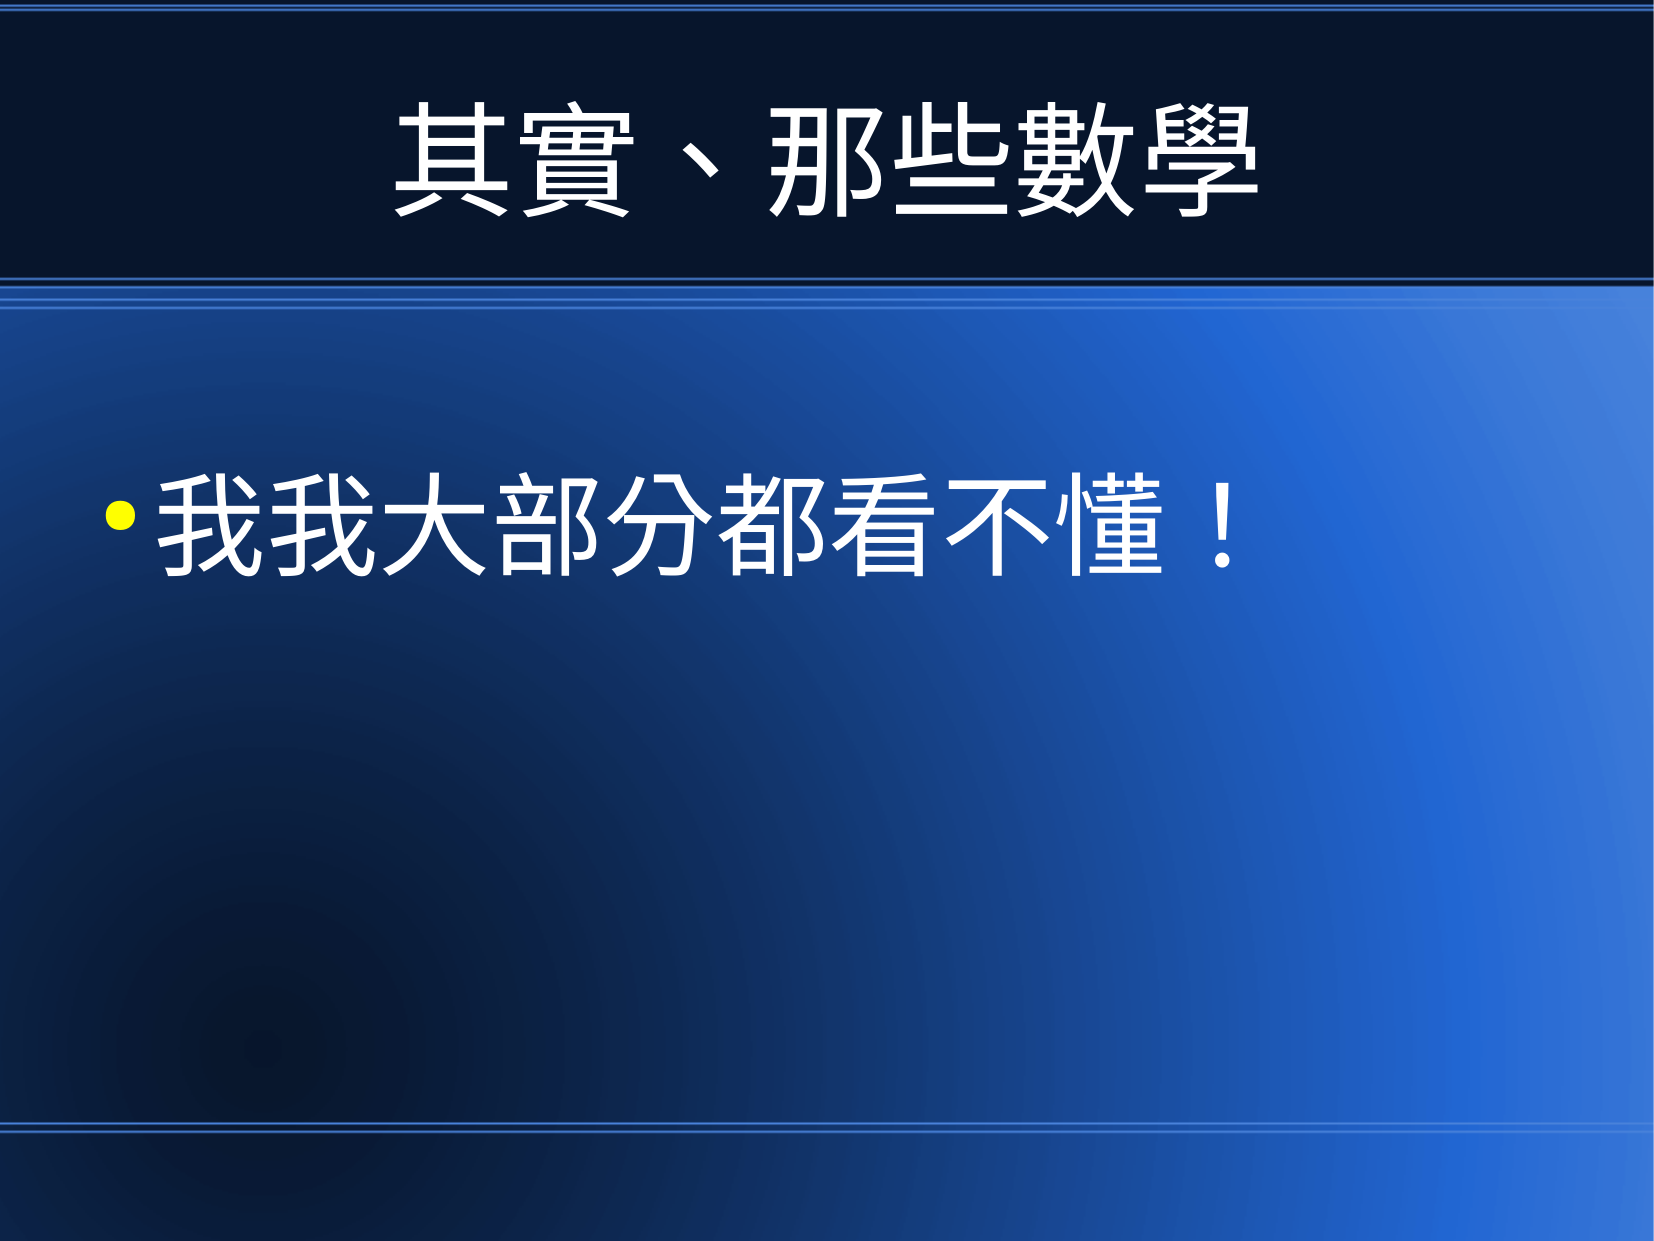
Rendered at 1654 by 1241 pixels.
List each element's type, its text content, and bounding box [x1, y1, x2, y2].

list 我我大部分都看不懂！ [82, 355, 1571, 1241]
picture [0, 0, 1654, 1241]
title 其實、那些數學 [82, 49, 1571, 257]
